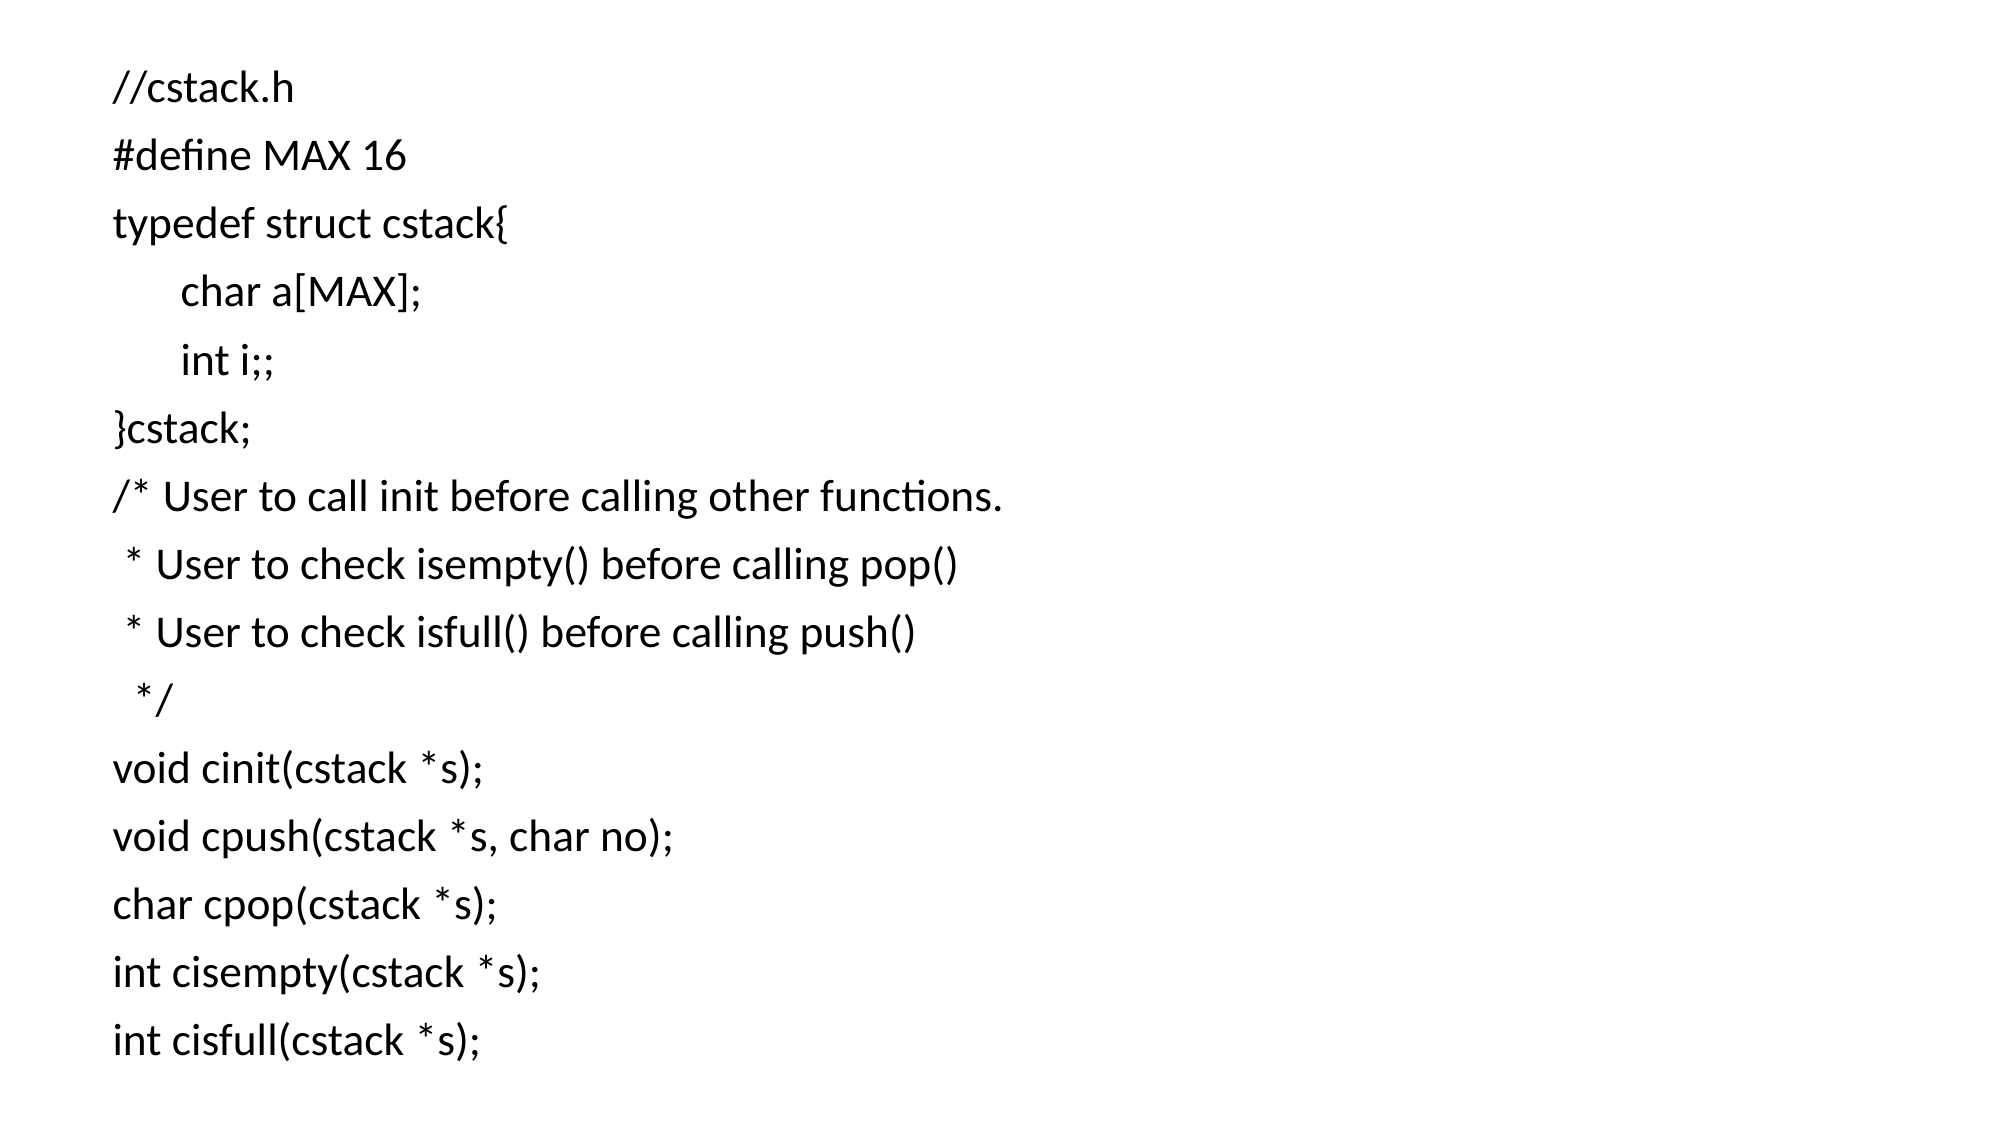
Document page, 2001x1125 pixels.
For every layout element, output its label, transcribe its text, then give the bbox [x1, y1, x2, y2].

list //cstack.h #define MAX 16 typedef struct cstack{ char a[MAX]; int i;; }cstack; /* User to call init before calling other functions. * User to check isempty() before calling pop() * User to check isfull() before calling push() */ void cinit(cstack *s); void cpush(cstack *s, char no); char cpop(cstack *s); int cisempty(cstack *s); int cisfull(cstack *s); [97, 56, 1823, 1075]
